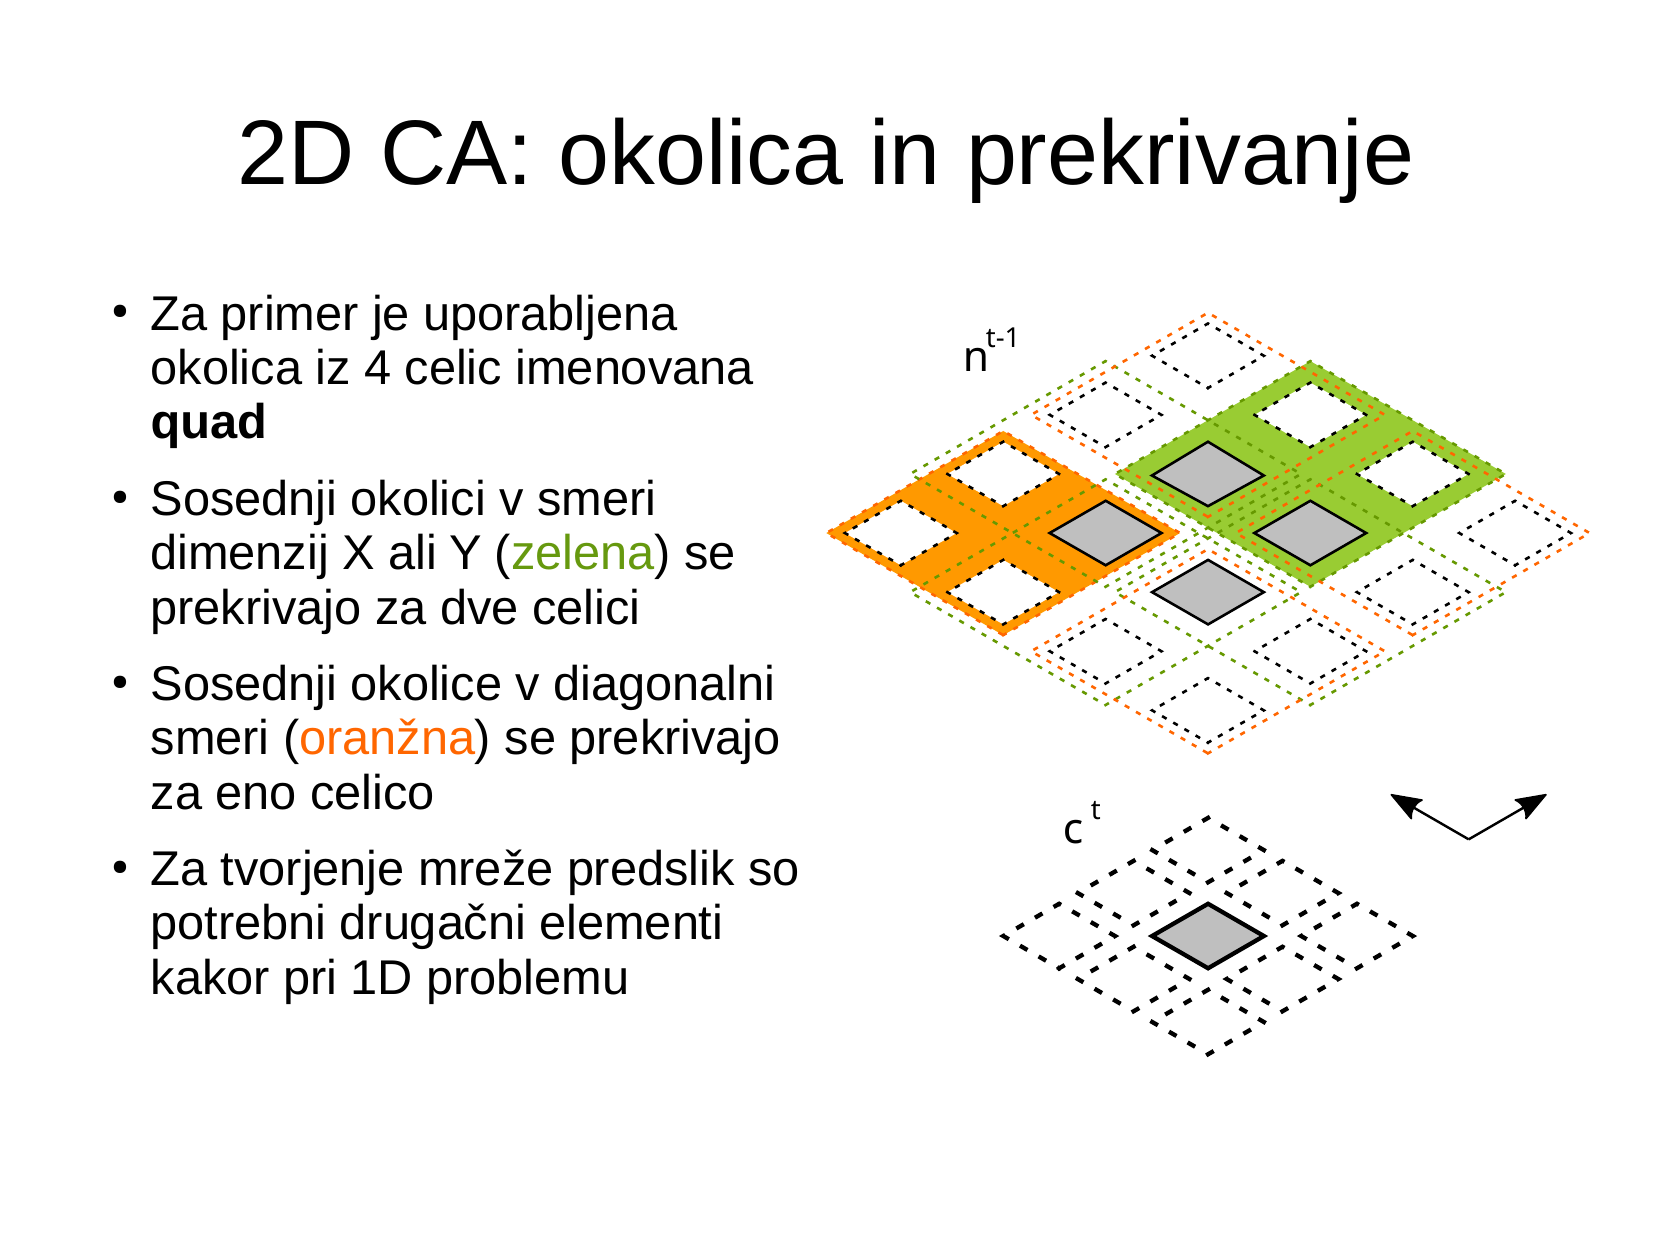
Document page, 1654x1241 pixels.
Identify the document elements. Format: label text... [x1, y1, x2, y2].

list Za primer je uporabljena okolica iz 4 celic imenovana quad Sosednji okolici v smeri dimenzij X ali Y (zelena) se prekrivajo za dve celici Sosednji okolice v diagonalni smeri (oranžna) se prekrivajo za eno celico Za tvorjenje mreže predslik so potrebni drugačni elementi kakor pri 1D problemu [98, 285, 826, 1006]
title 2D CA: okolica in prekrivanje [82, 49, 1571, 257]
picture [817, 291, 1600, 1066]
